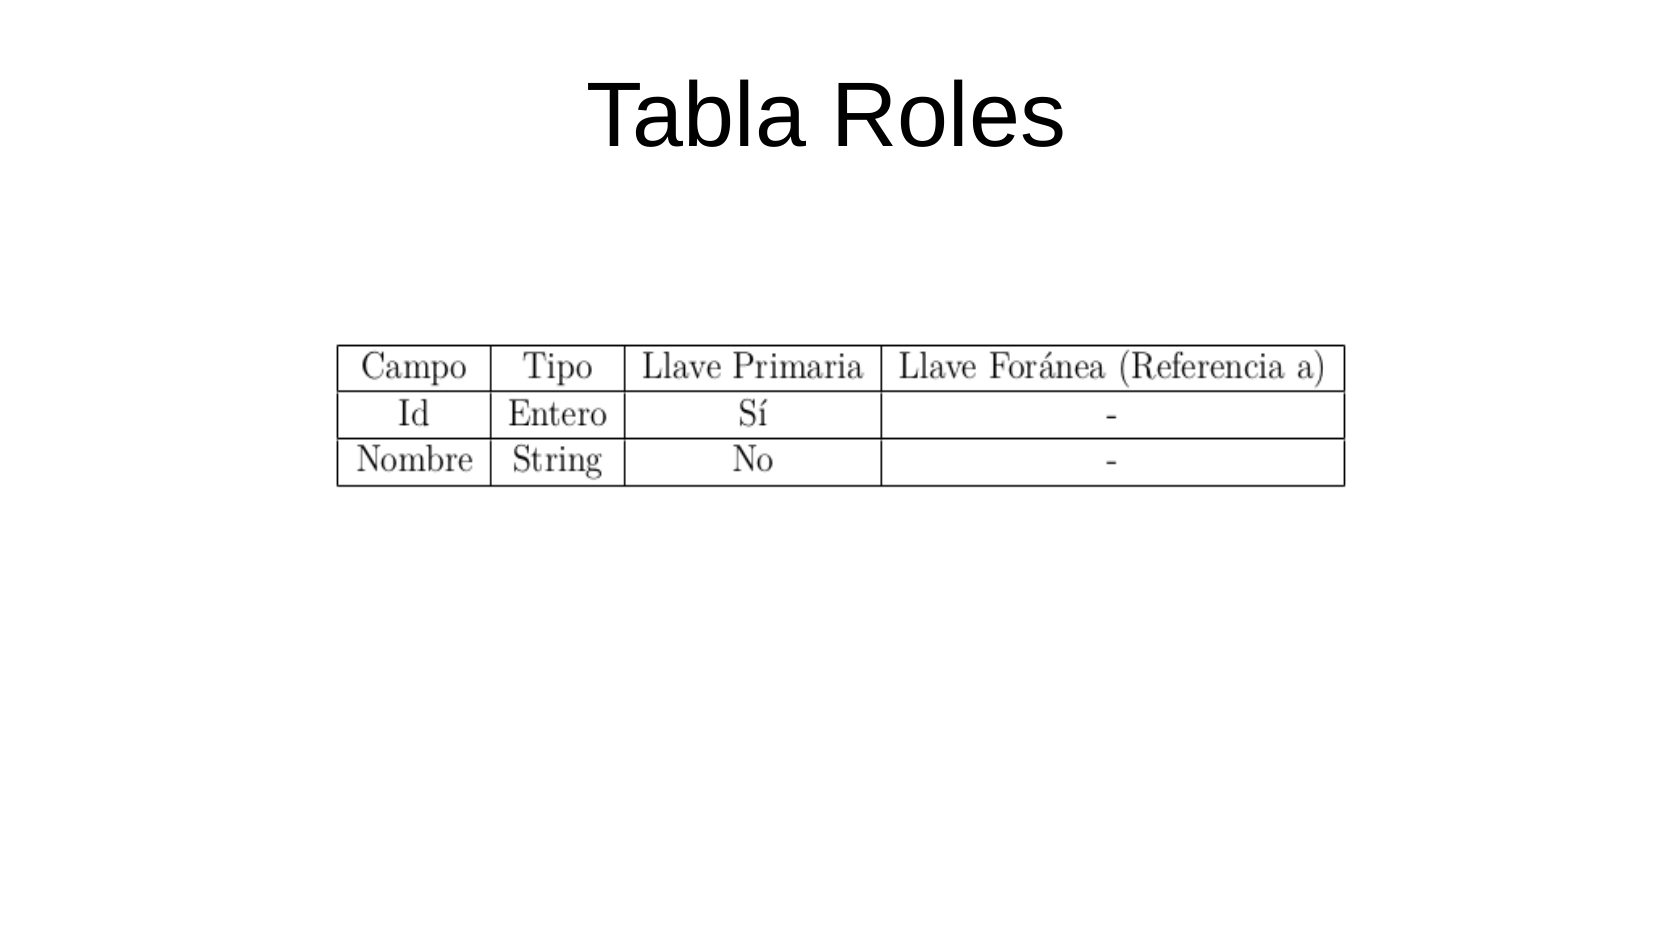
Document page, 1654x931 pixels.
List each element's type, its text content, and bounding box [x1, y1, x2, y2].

picture [295, 324, 1394, 517]
title Tabla Roles [82, 37, 1571, 193]
